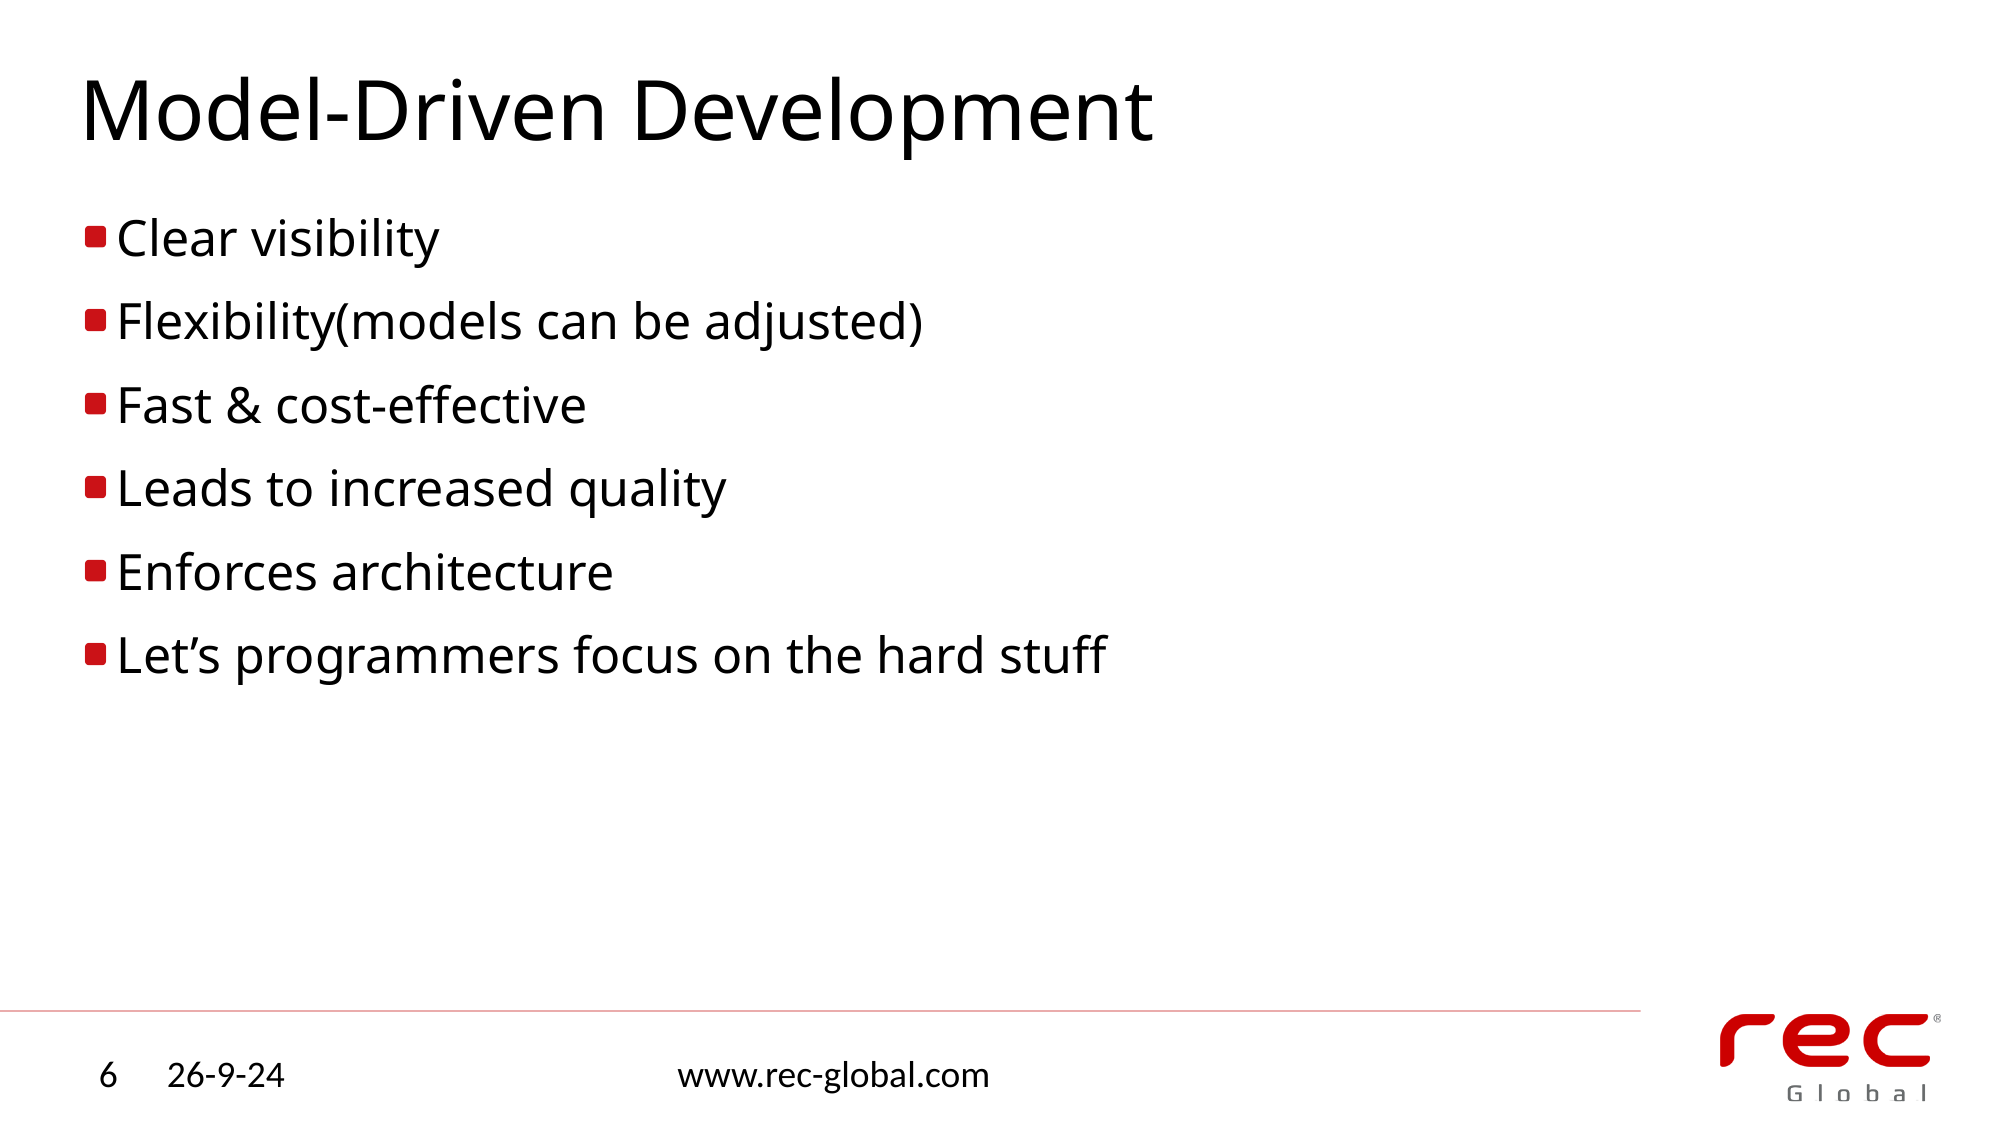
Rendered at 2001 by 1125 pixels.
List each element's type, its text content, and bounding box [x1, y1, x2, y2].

slide_number <numer> [64, 1042, 152, 1103]
title Model-Driven Development [64, 0, 1934, 188]
footer www.rec-global.com [662, 1042, 1338, 1103]
list Clear visibility Flexibility(models can be adjusted) Fast & cost-effective Leads to increased quality Enforces architecture Let’s programmers focus on the hard stuff [64, 205, 1934, 1011]
picture [1720, 1014, 1941, 1102]
slide_number 15-11-25 [152, 1042, 327, 1103]
